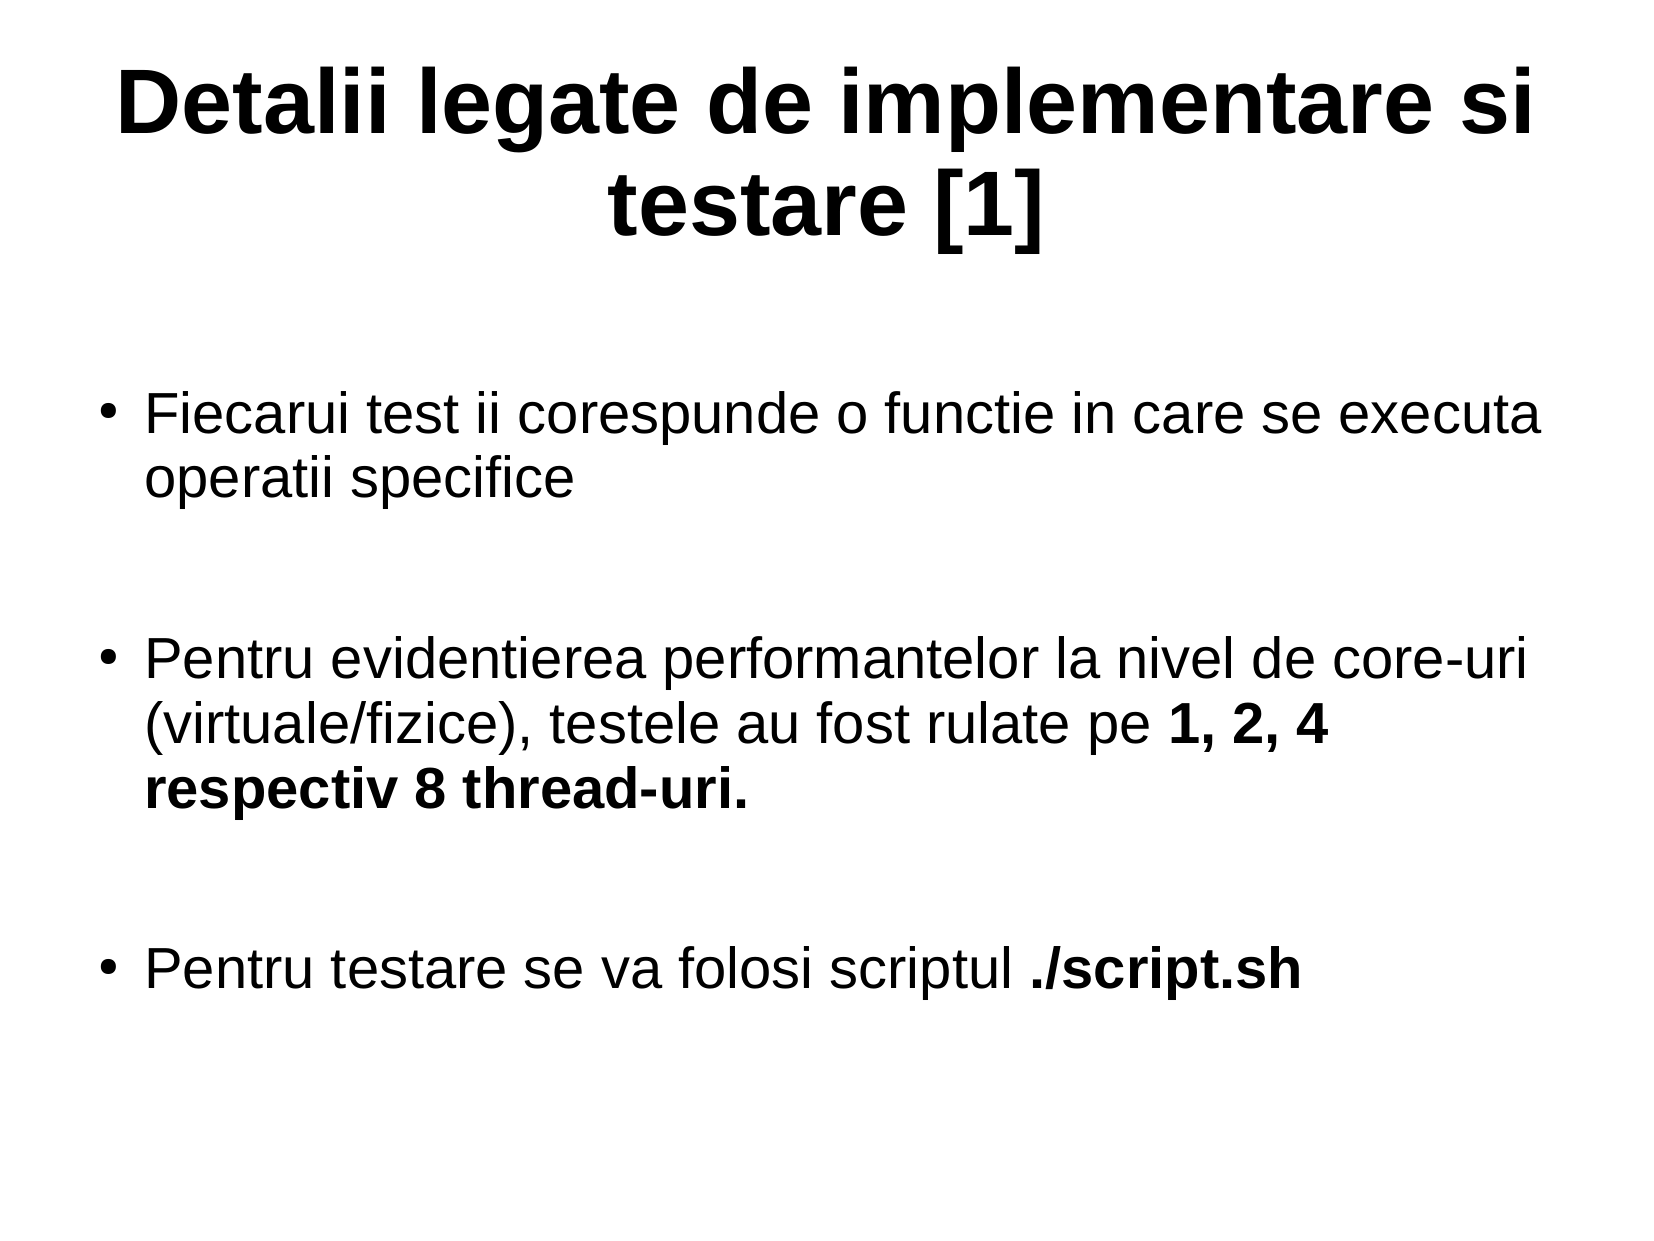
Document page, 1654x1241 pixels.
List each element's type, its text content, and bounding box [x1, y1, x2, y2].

list Fiecarui test ii corespunde o functie in care se executa operatii specifice Pentru evidentierea performantelor la nivel de core-uri (virtuale/fizice), testele au fost rulate pe 1, 2, 4 respectiv 8 thread-uri. Pentru testare se va folosi scriptul ./script.sh [82, 290, 1571, 1010]
title Detalii legate de implementare si testare [1] [82, 49, 1571, 257]
